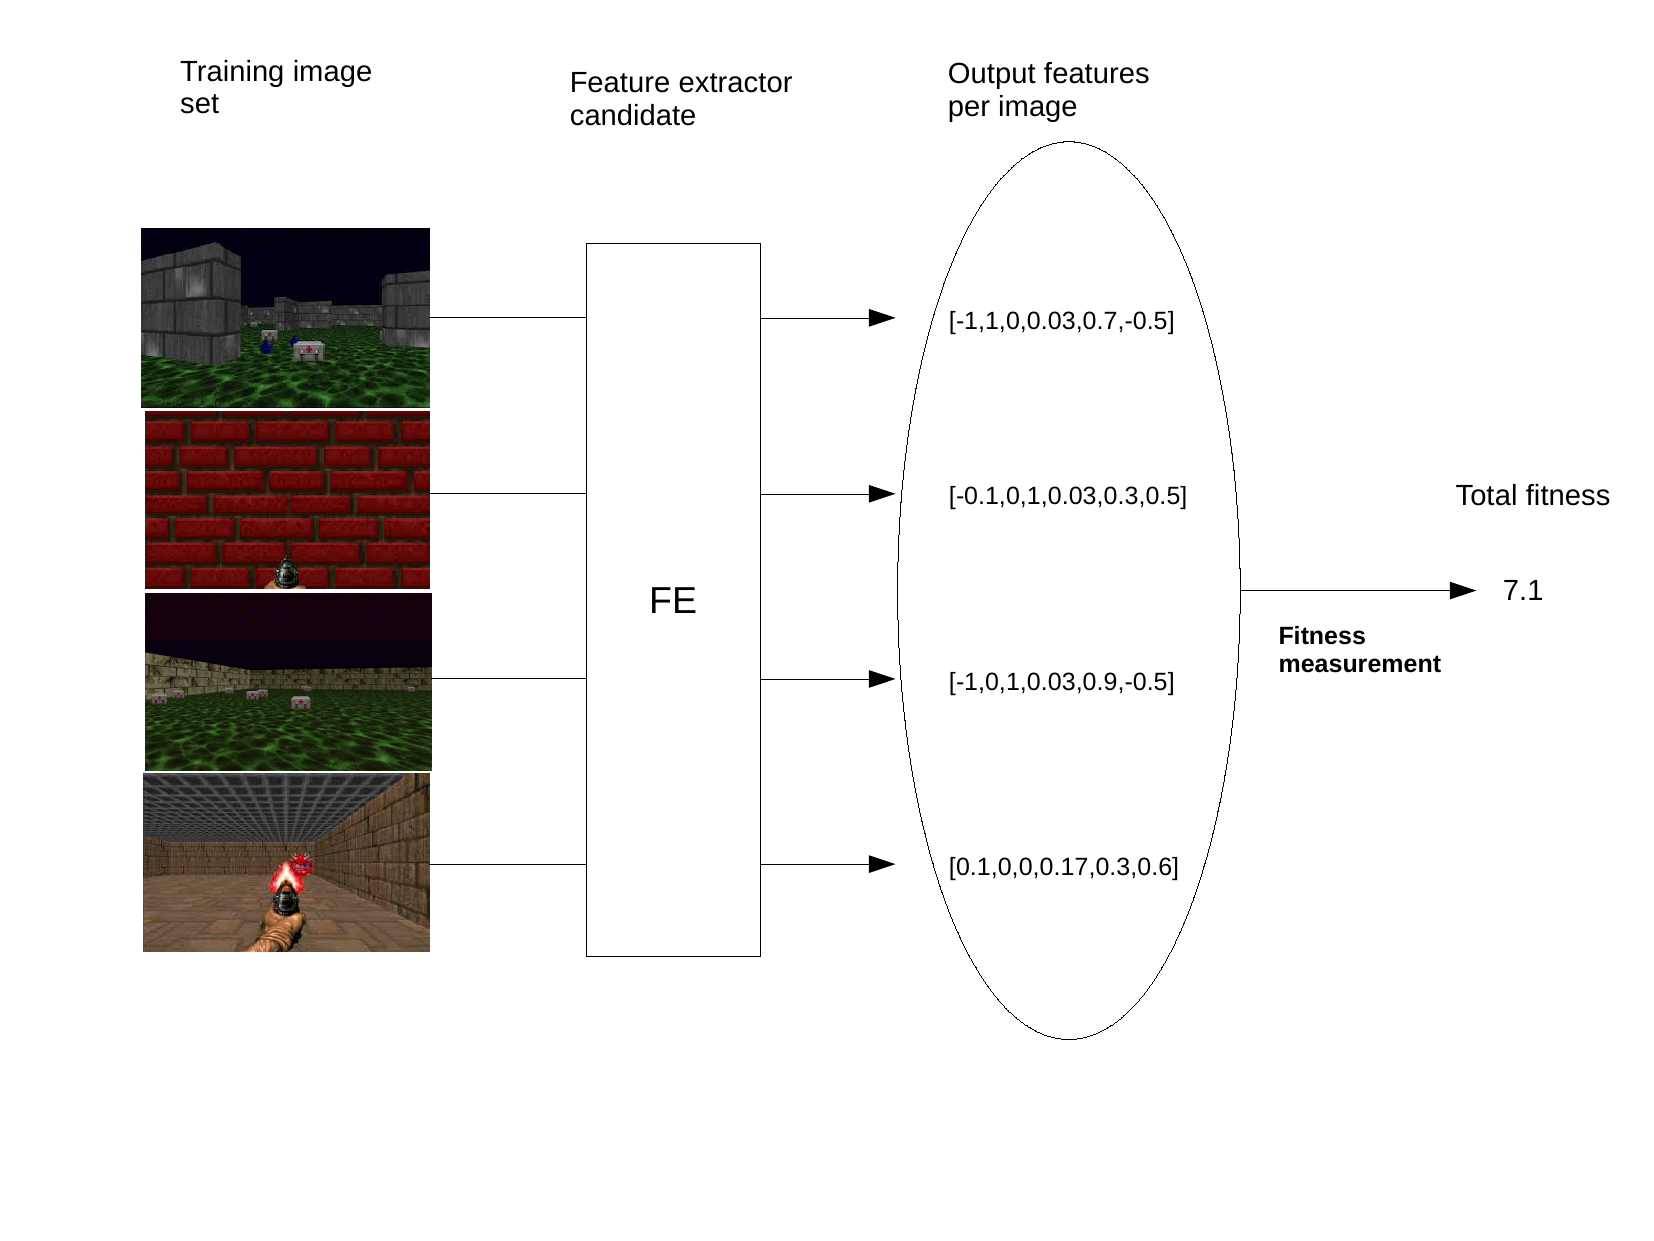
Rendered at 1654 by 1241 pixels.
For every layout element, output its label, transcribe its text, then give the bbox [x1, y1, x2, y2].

text_box Output features per image [933, 49, 1205, 130]
picture [145, 411, 430, 589]
picture [141, 228, 430, 408]
text_box [897, 314, 1241, 868]
text_box Total fitness [1440, 471, 1654, 520]
text_box FE [586, 243, 761, 957]
picture [145, 593, 432, 771]
text_box [-1,1,0,0.03,0.7,-0.5] [934, 299, 1217, 343]
text_box [940, 889, 1197, 1040]
picture [143, 773, 430, 952]
text_box Feature extractor candidate [555, 59, 815, 140]
text_box [-0.1,0,1,0.03,0.3,0.5] [934, 474, 1205, 519]
text_box [938, 141, 1200, 299]
text_box [0.1,0,0,0.17,0.3,0.6] [934, 845, 1205, 889]
text_box 7.1 [1488, 566, 1654, 615]
text_box Fitness measurement [1263, 614, 1536, 686]
text_box Training image set [165, 47, 402, 128]
text_box [-1,0,1,0.03,0.9,-0.5] [934, 660, 1205, 704]
